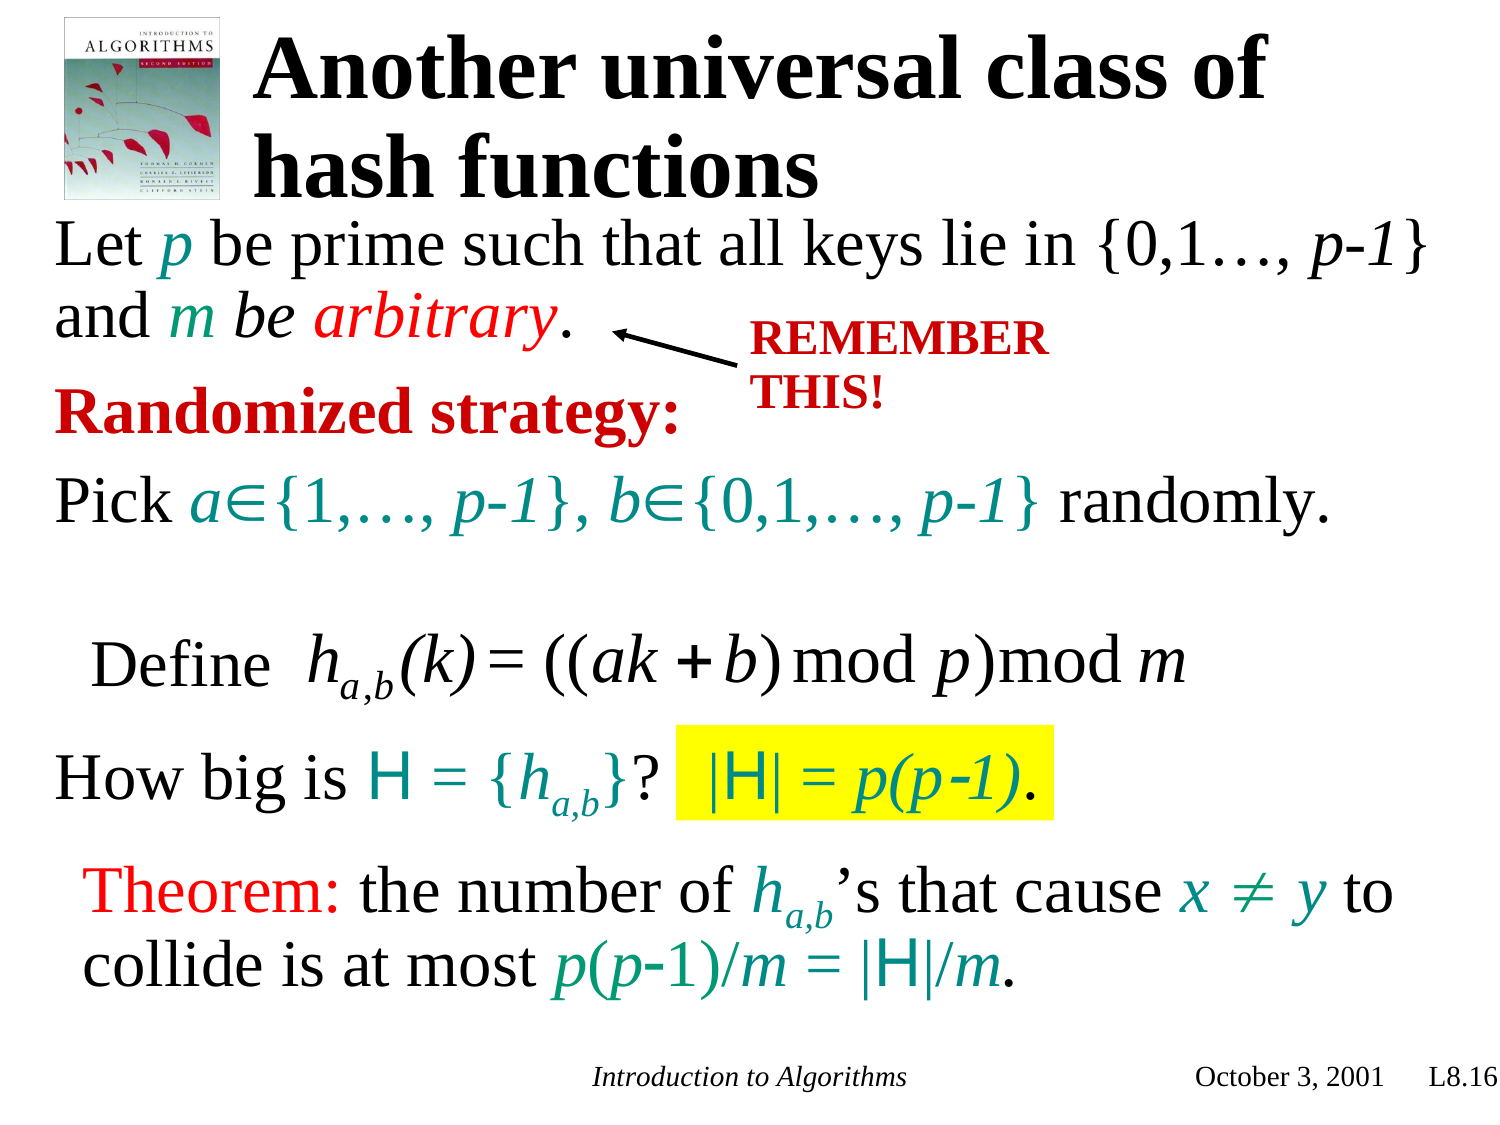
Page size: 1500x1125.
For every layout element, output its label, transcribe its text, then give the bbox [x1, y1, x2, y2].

text_box October 3, 2001 L8.<number> [1087, 1049, 1500, 1101]
text_box Introduction to Algorithms [577, 1049, 923, 1101]
text_box Another universal class of hash functions [237, 12, 1426, 200]
chart [296, 612, 1201, 723]
text_box Theorem: the number of ha,b’s that cause x  y to collide is at most p(p1)/m = |H|/m. [67, 838, 1455, 1009]
text_box |H| = p(p1). [676, 724, 1054, 821]
text_box How big is H = {ha,b}? [39, 725, 767, 832]
text_box Define [76, 612, 288, 708]
picture [64, 17, 220, 200]
text_box Let p be prime such that all keys lie in {0,1…, p-1} and m be arbitrary. Randomized strategy: Pick a{1,…, p-1}, b{0,1,…, p-1} randomly. [39, 200, 1476, 545]
